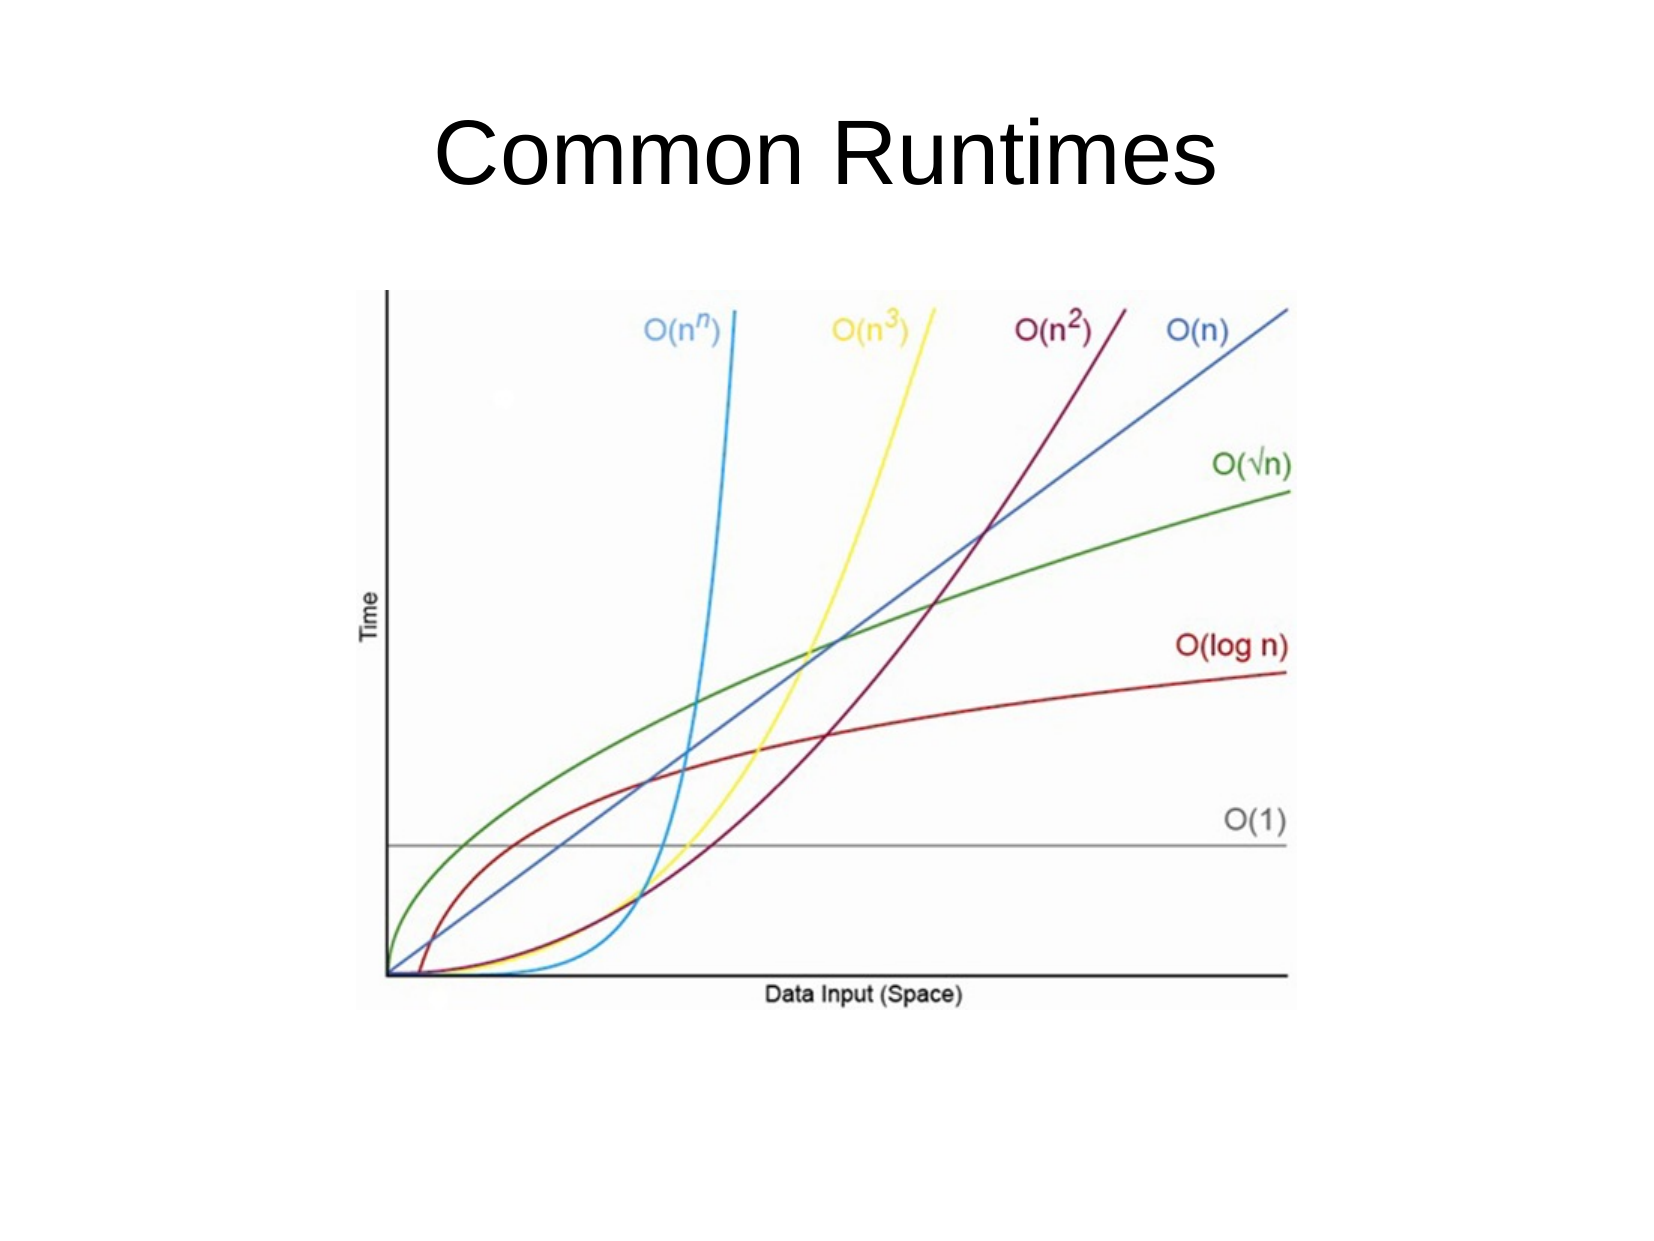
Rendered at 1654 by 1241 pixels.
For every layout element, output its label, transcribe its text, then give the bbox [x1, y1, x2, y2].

title Common Runtimes [82, 49, 1571, 257]
picture [356, 290, 1297, 1010]
